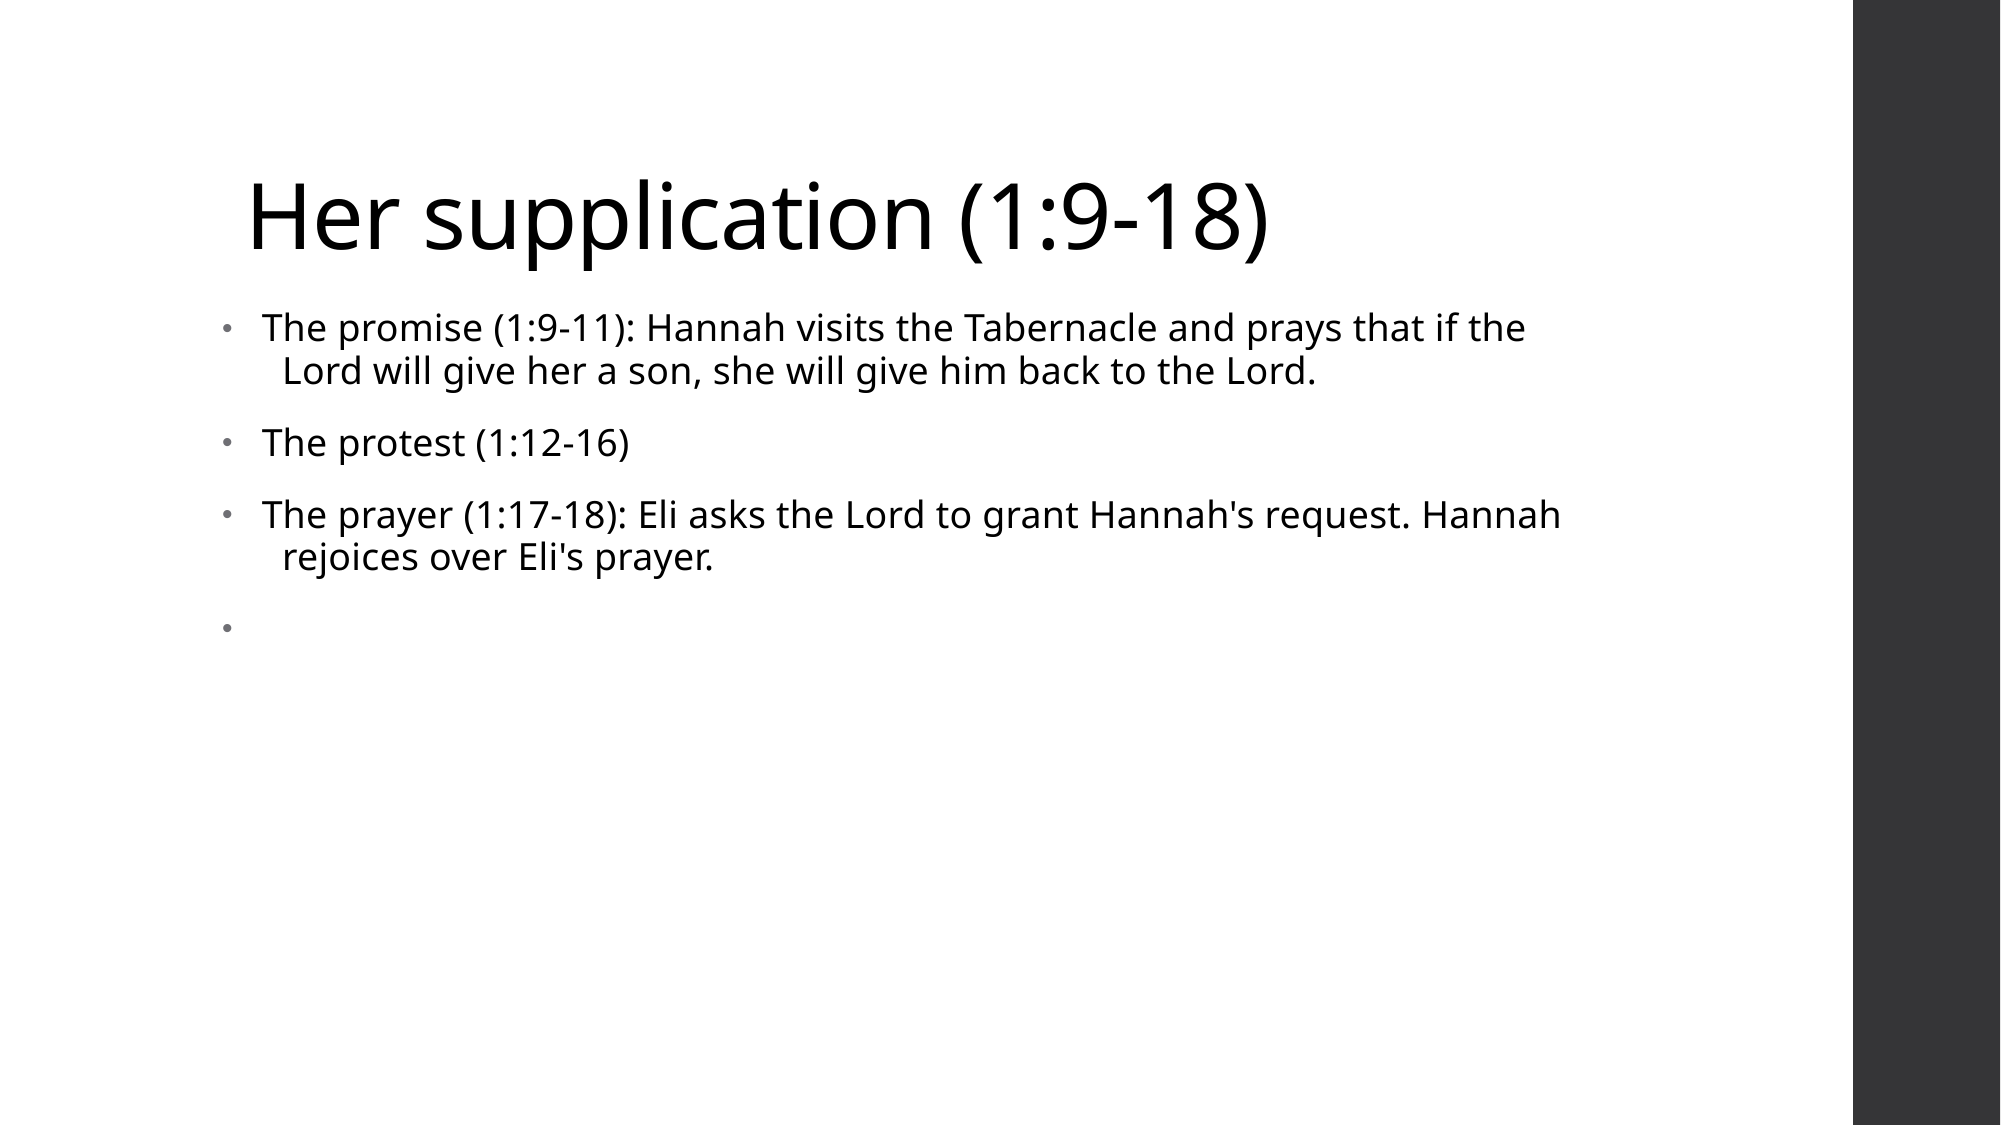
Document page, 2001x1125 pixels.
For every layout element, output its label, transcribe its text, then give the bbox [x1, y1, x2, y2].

list The promise (1:9-11): Hannah visits the Tabernacle and prays that if the Lord will give her a son, she will give him back to the Lord. The protest (1:12-16) The prayer (1:17-18): Eli asks the Lord to grant Hannah's request. Hannah rejoices over Eli's prayer. [206, 299, 1617, 1014]
title Her supplication (1:9-18) [206, 60, 1797, 278]
